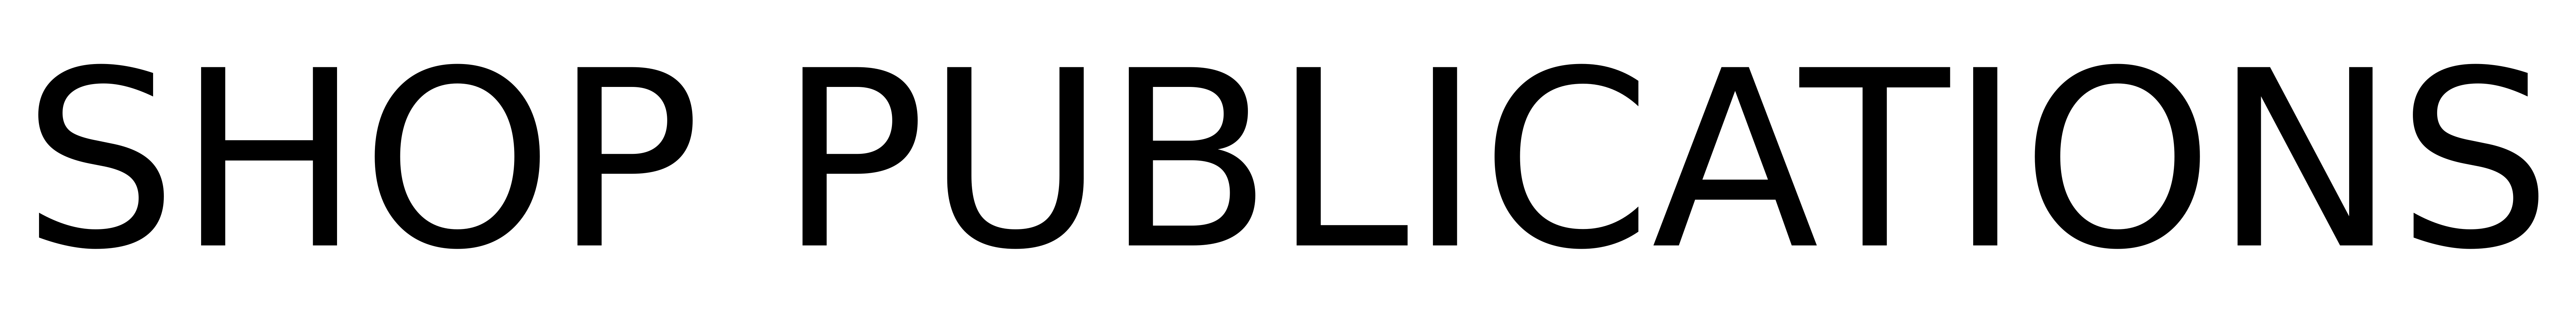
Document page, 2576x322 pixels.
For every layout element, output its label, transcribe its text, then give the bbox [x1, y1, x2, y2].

text_box SHOP PUBLICATIONS [0, 0, 2576, 322]
